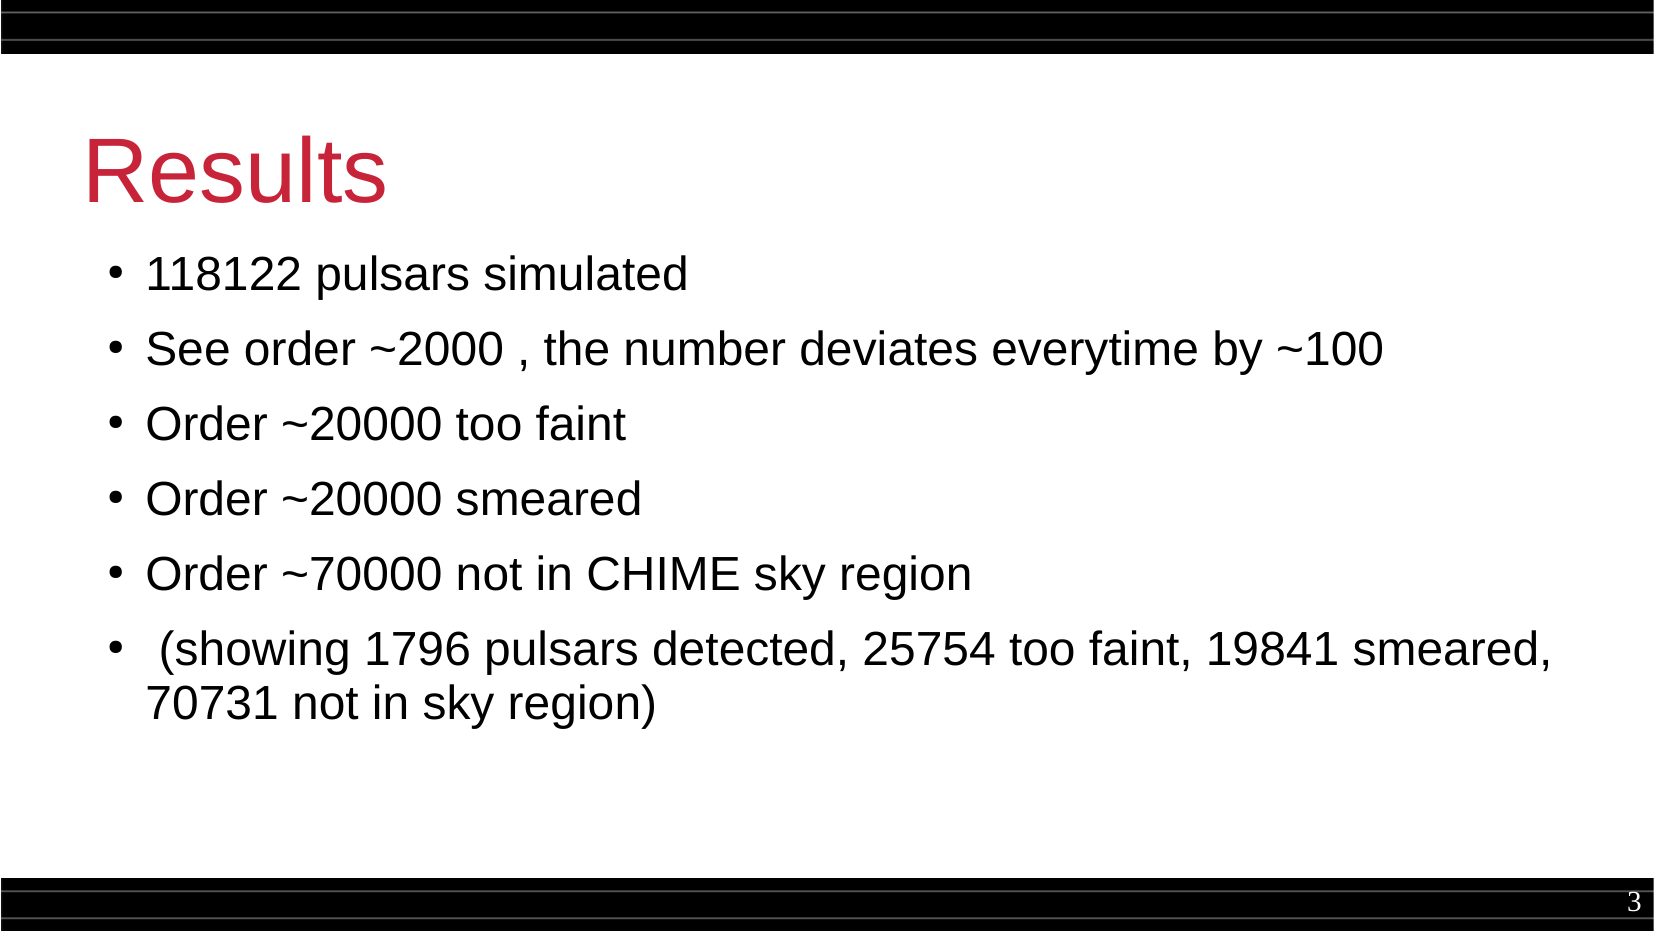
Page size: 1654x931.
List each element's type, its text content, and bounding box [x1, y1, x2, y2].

title Results [82, 92, 1571, 249]
list 118122 pulsars simulated See order ~2000 , the number deviates everytime by ~100 Order ~20000 too faint Order ~20000 smeared Order ~70000 not in CHIME sky region (showing 1796 pulsars detected, 25754 too faint, 19841 smeared, 70731 not in sky region) [94, 246, 1583, 733]
picture [1, 878, 1654, 931]
picture [1, 0, 1654, 54]
